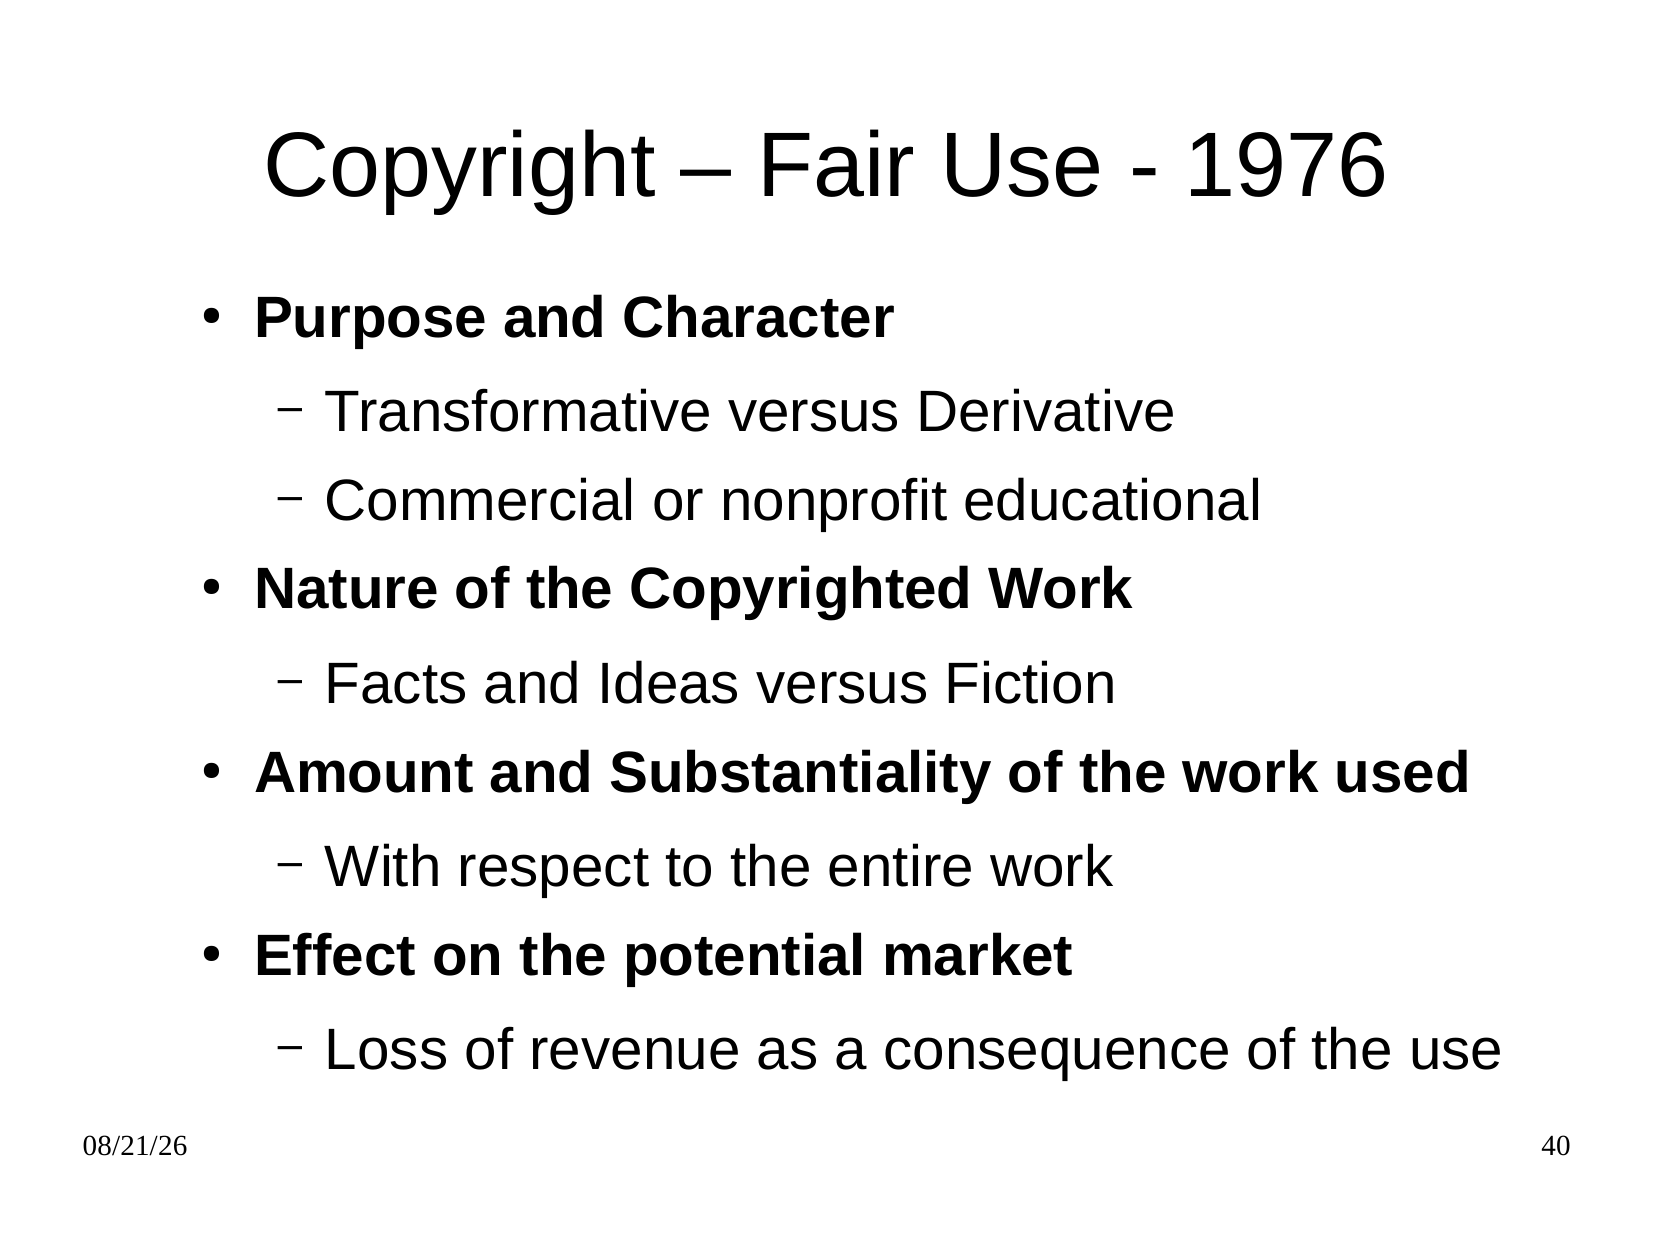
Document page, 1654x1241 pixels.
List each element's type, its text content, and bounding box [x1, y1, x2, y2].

title Copyright – Fair Use - 1976 [82, 61, 1571, 269]
list Purpose and Character Transformative versus Derivative Commercial or nonprofit educational Nature of the Copyrighted Work Facts and Ideas versus Fiction Amount and Substantiality of the work used With respect to the entire work Effect on the potential market Loss of revenue as a consequence of the use [183, 284, 1534, 1083]
